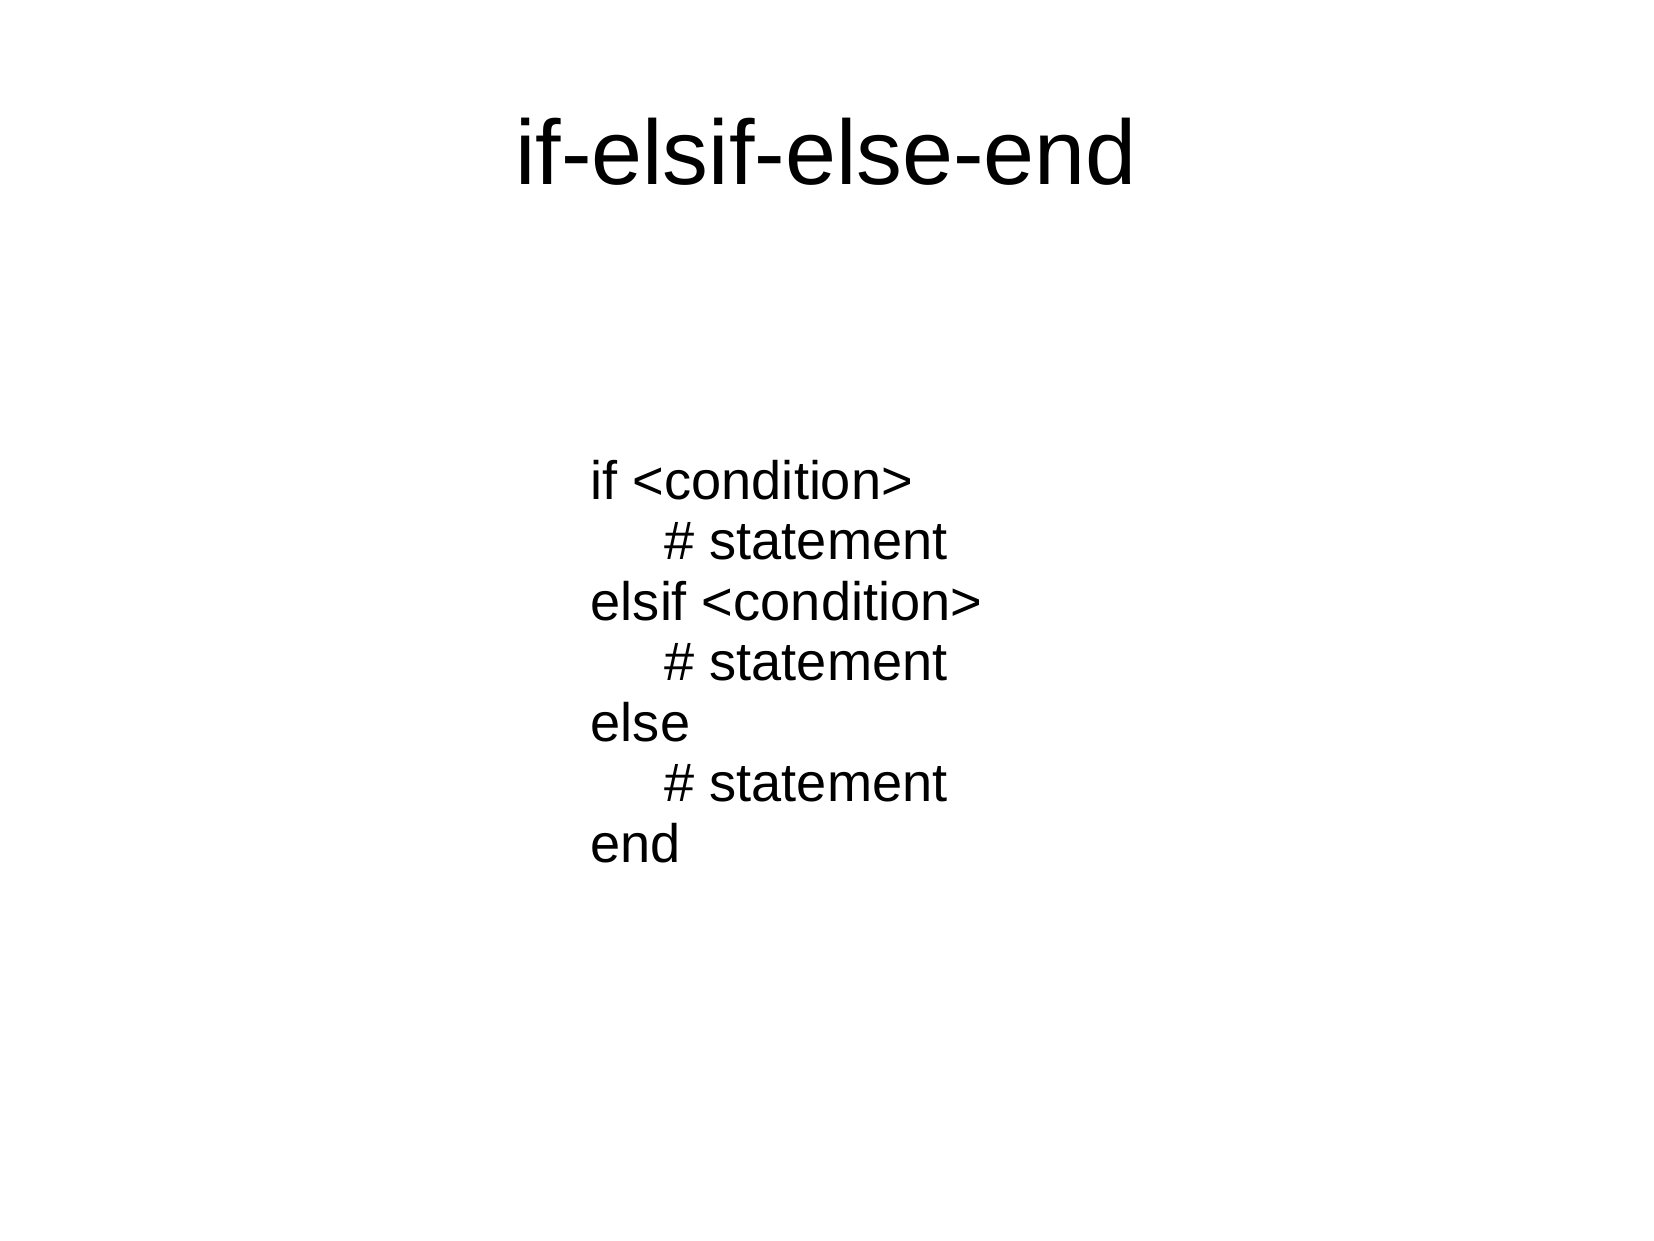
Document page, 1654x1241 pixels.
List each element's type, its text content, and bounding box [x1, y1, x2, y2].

title if-elsif-else-end [82, 49, 1571, 257]
text_box if <condition> # statement elsif <condition> # statement else # statement end [590, 450, 1040, 875]
